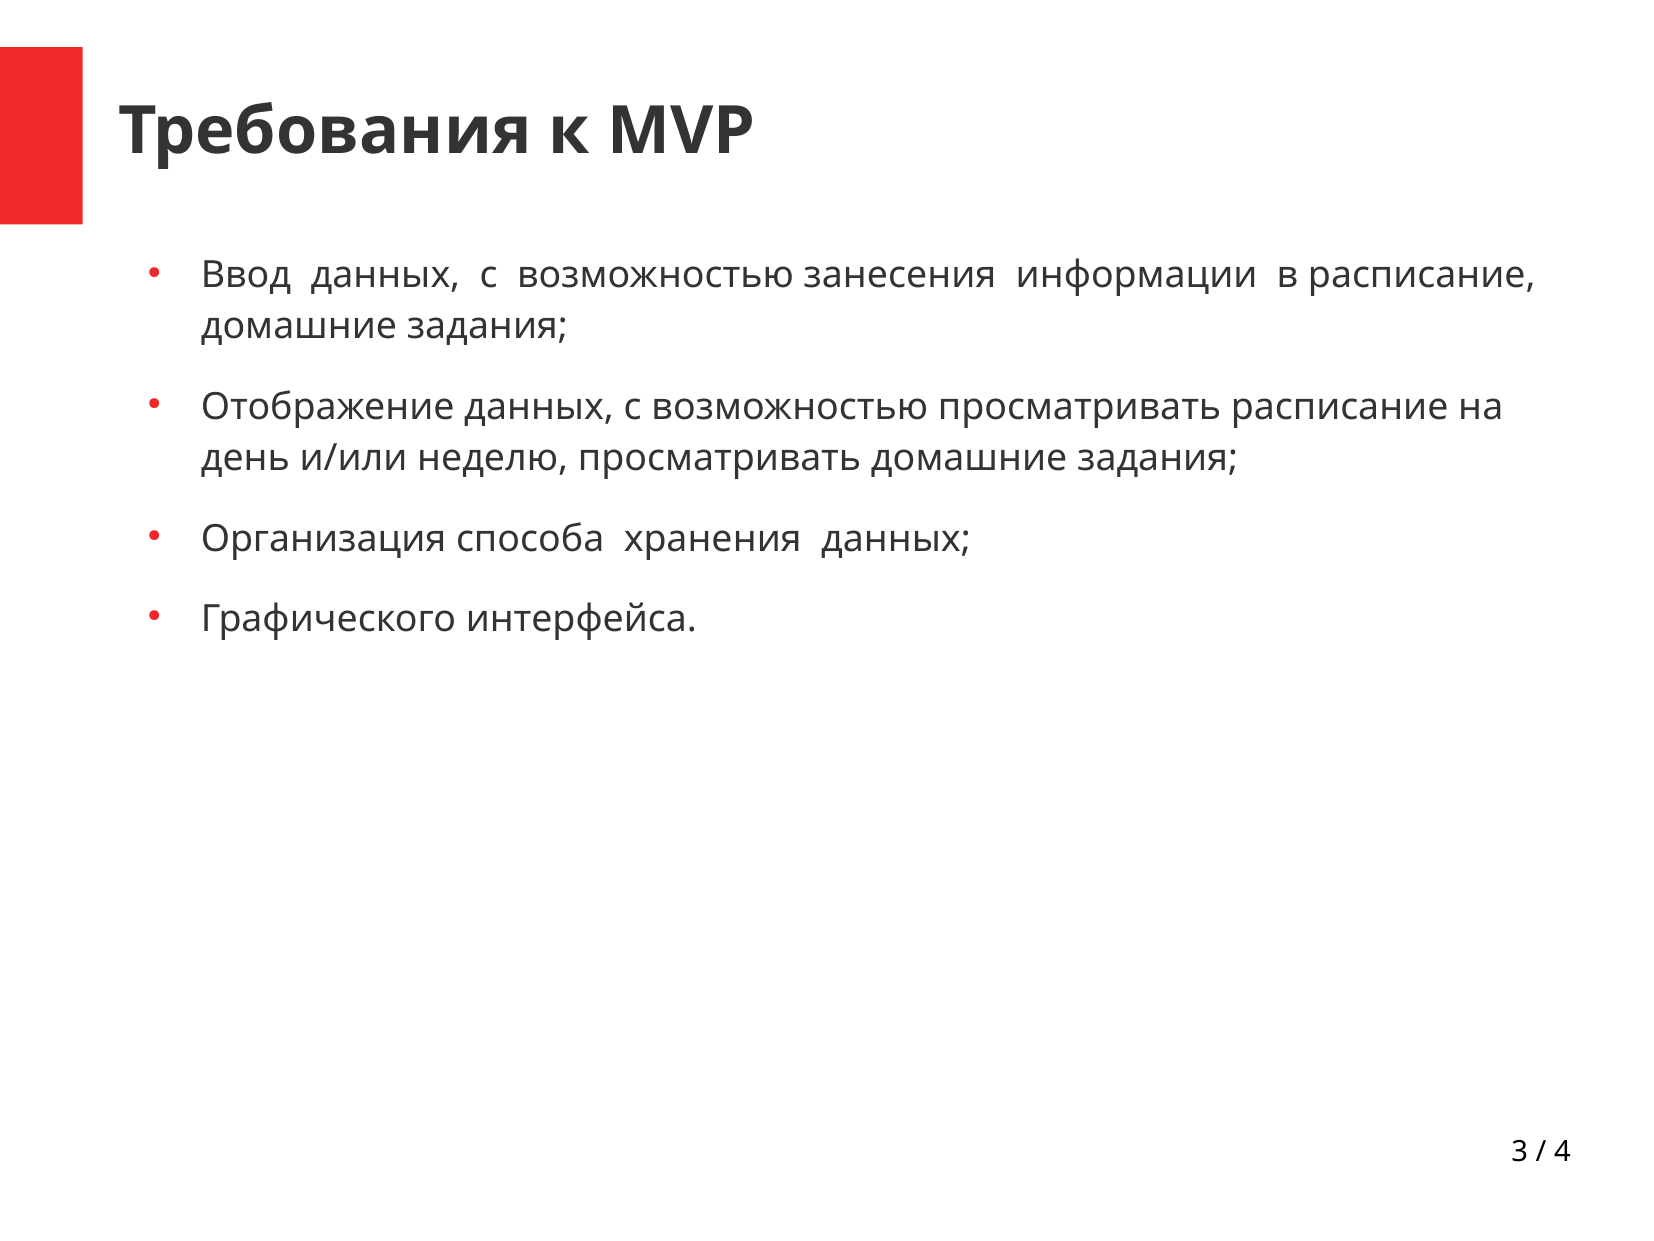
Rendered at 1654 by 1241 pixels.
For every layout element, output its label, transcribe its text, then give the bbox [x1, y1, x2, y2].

list Ввод данных, с возможностью занесения информации в расписание, домашние задания; Отображение данных, с возможностью просматривать расписание на день и/или неделю, просматривать домашние задания; Организация способа хранения данных; Графического интерфейса. [129, 248, 1548, 662]
title Требования к MVP [118, 23, 1571, 231]
